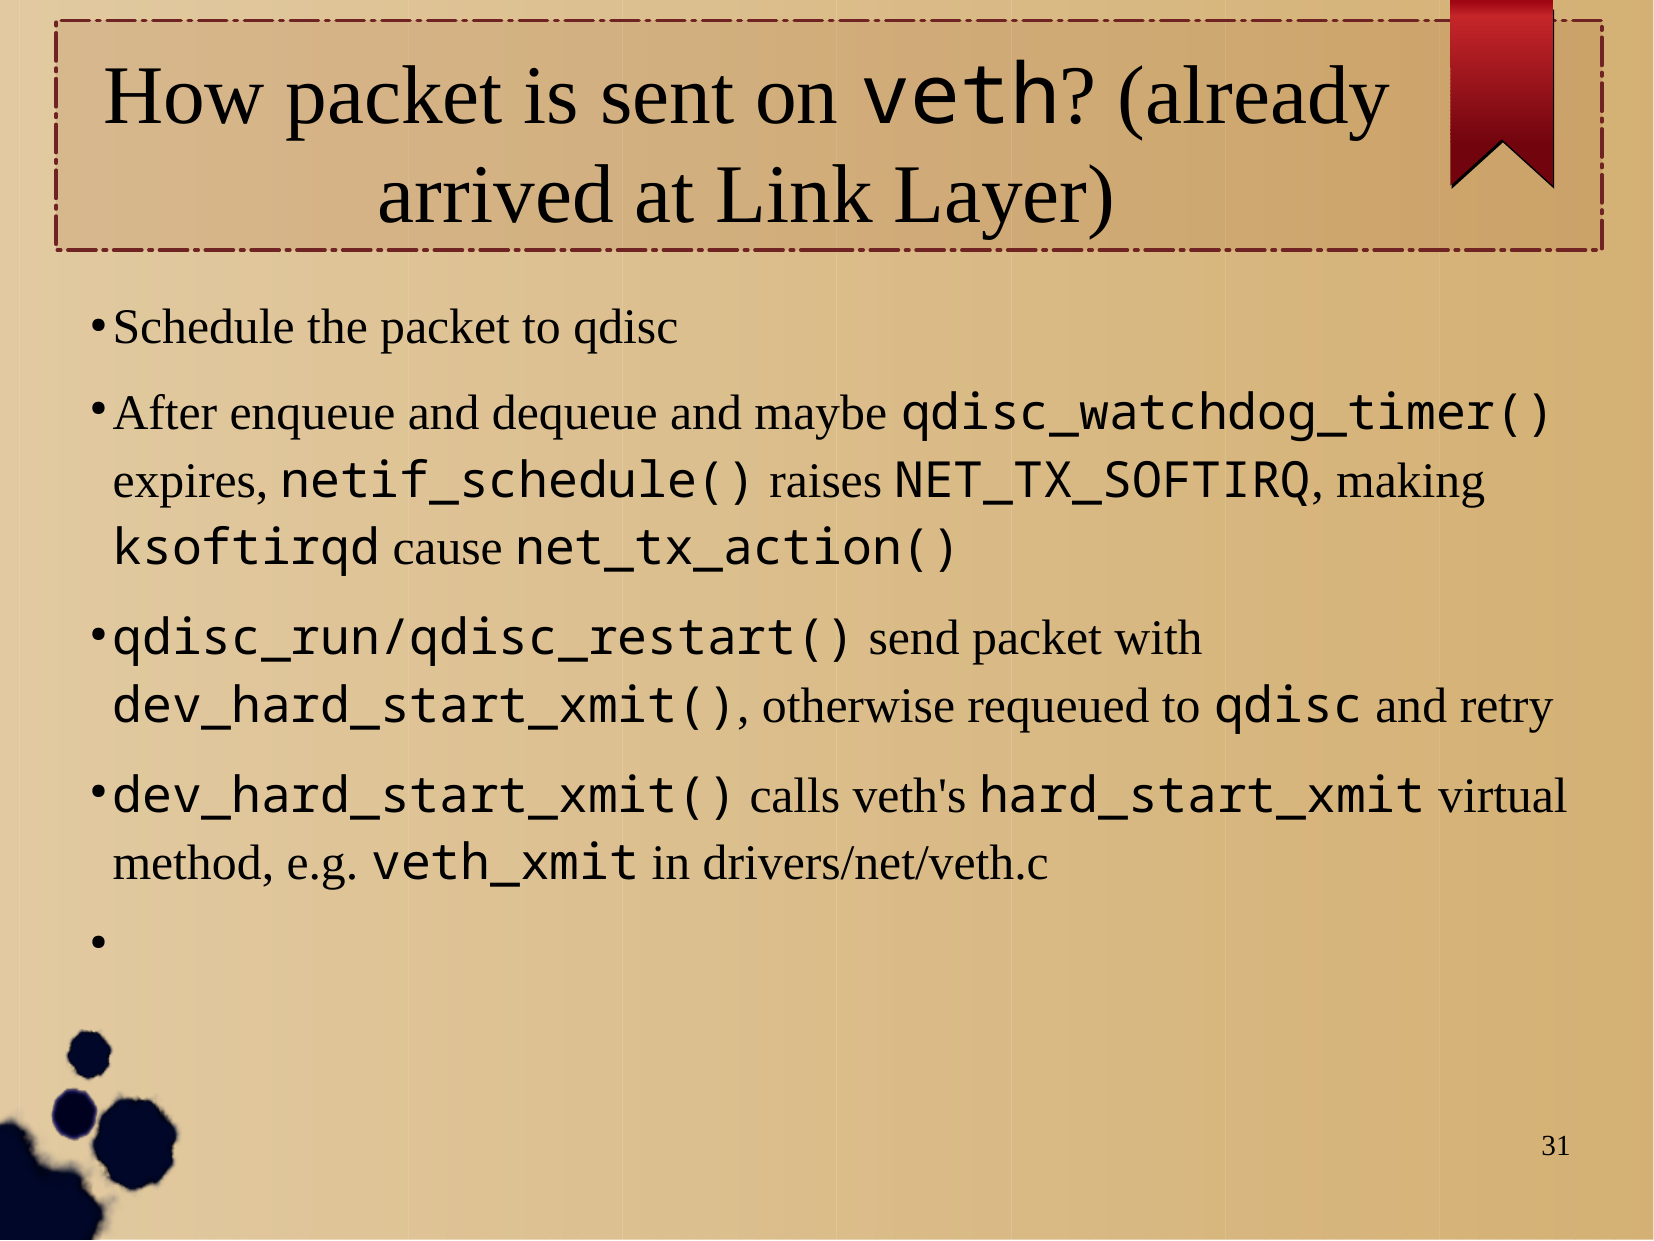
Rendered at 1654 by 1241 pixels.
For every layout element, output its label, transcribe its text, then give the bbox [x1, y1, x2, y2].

title How packet is sent on veth? (already arrived at Link Layer) [82, 41, 1412, 234]
list Schedule the packet to qdisc After enqueue and dequeue and maybe qdisc_watchdog_timer() expires, netif_schedule() raises NET_TX_SOFTIRQ, making ksoftirqd cause net_tx_action() qdisc_run/qdisc_restart() send packet with dev_hard_start_xmit(), otherwise requeued to qdisc and retry dev_hard_start_xmit() calls veth's hard_start_xmit virtual method, e.g. veth_xmit in drivers/net/veth.c [82, 299, 1571, 1019]
